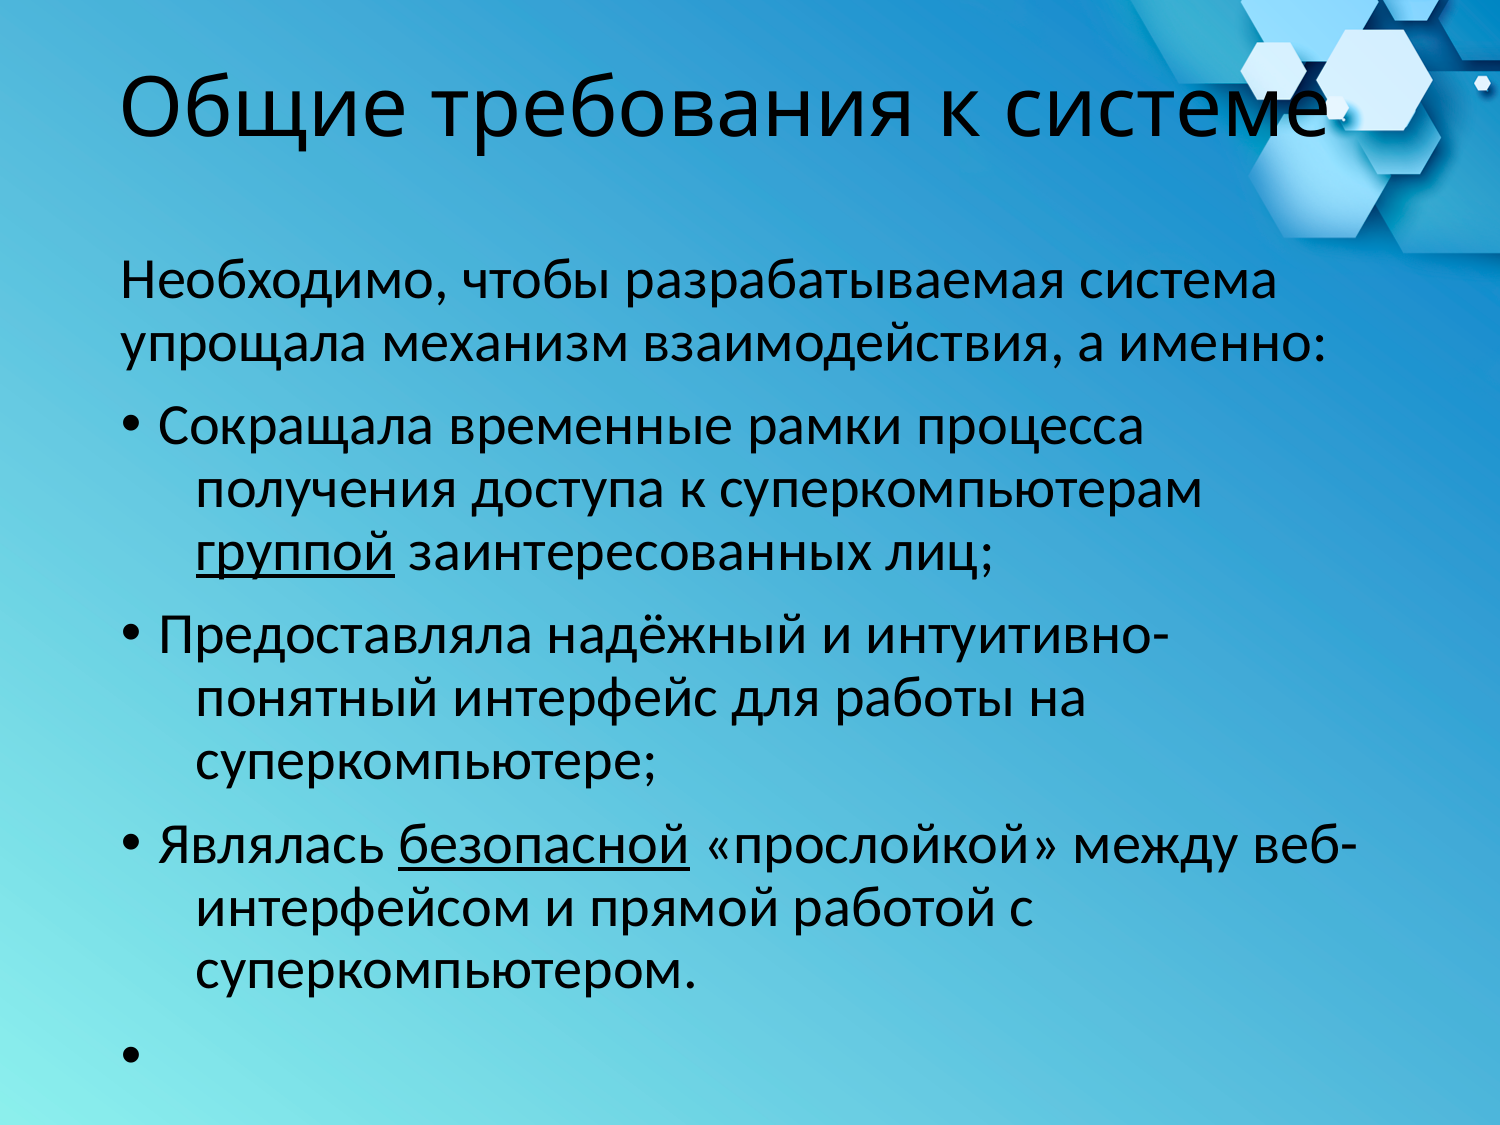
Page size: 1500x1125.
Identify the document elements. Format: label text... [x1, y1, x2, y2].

title Общие требования к системе [103, 0, 1397, 220]
list Необходимо, чтобы разрабатываемая система упрощала механизм взаимодействия, а именно: Сокращала временные рамки процесса получения доступа к суперкомпьютерам группой заинтересованных лиц; Предоставляла надёжный и интуитивно-понятный интерфейс для работы на суперкомпьютере; Являлась безопасной «прослойкой» между веб-интерфейсом и прямой работой с суперкомпьютером. [105, 240, 1397, 1014]
